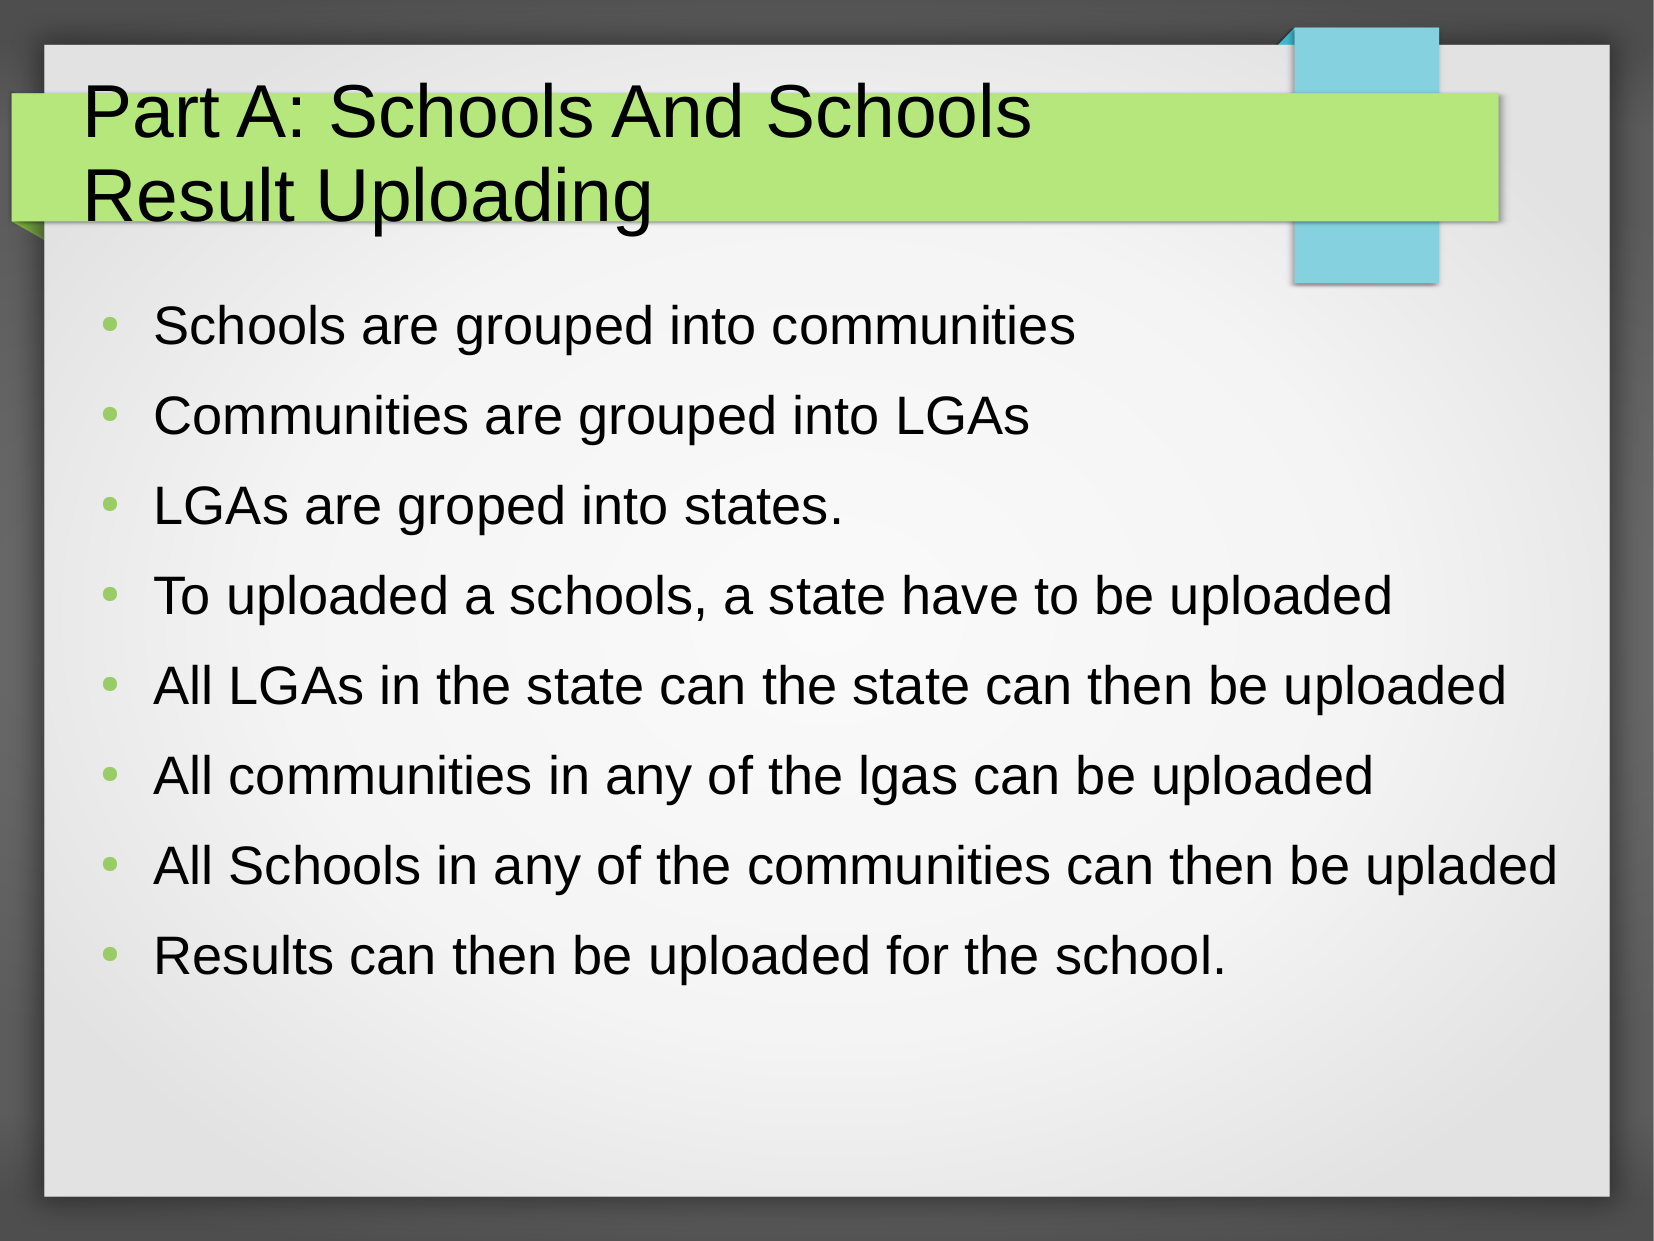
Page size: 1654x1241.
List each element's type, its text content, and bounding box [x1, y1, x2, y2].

picture [0, 0, 1654, 1241]
list Schools are grouped into communities Communities are grouped into LGAs LGAs are groped into states. To uploaded a schools, a state have to be uploaded All LGAs in the state can the state can then be uploaded All communities in any of the lgas can be uploaded All Schools in any of the communities can then be upladed Results can then be uploaded for the school. [82, 295, 1571, 1015]
title Part A: Schools And Schools Result Uploading [82, 69, 1264, 238]
